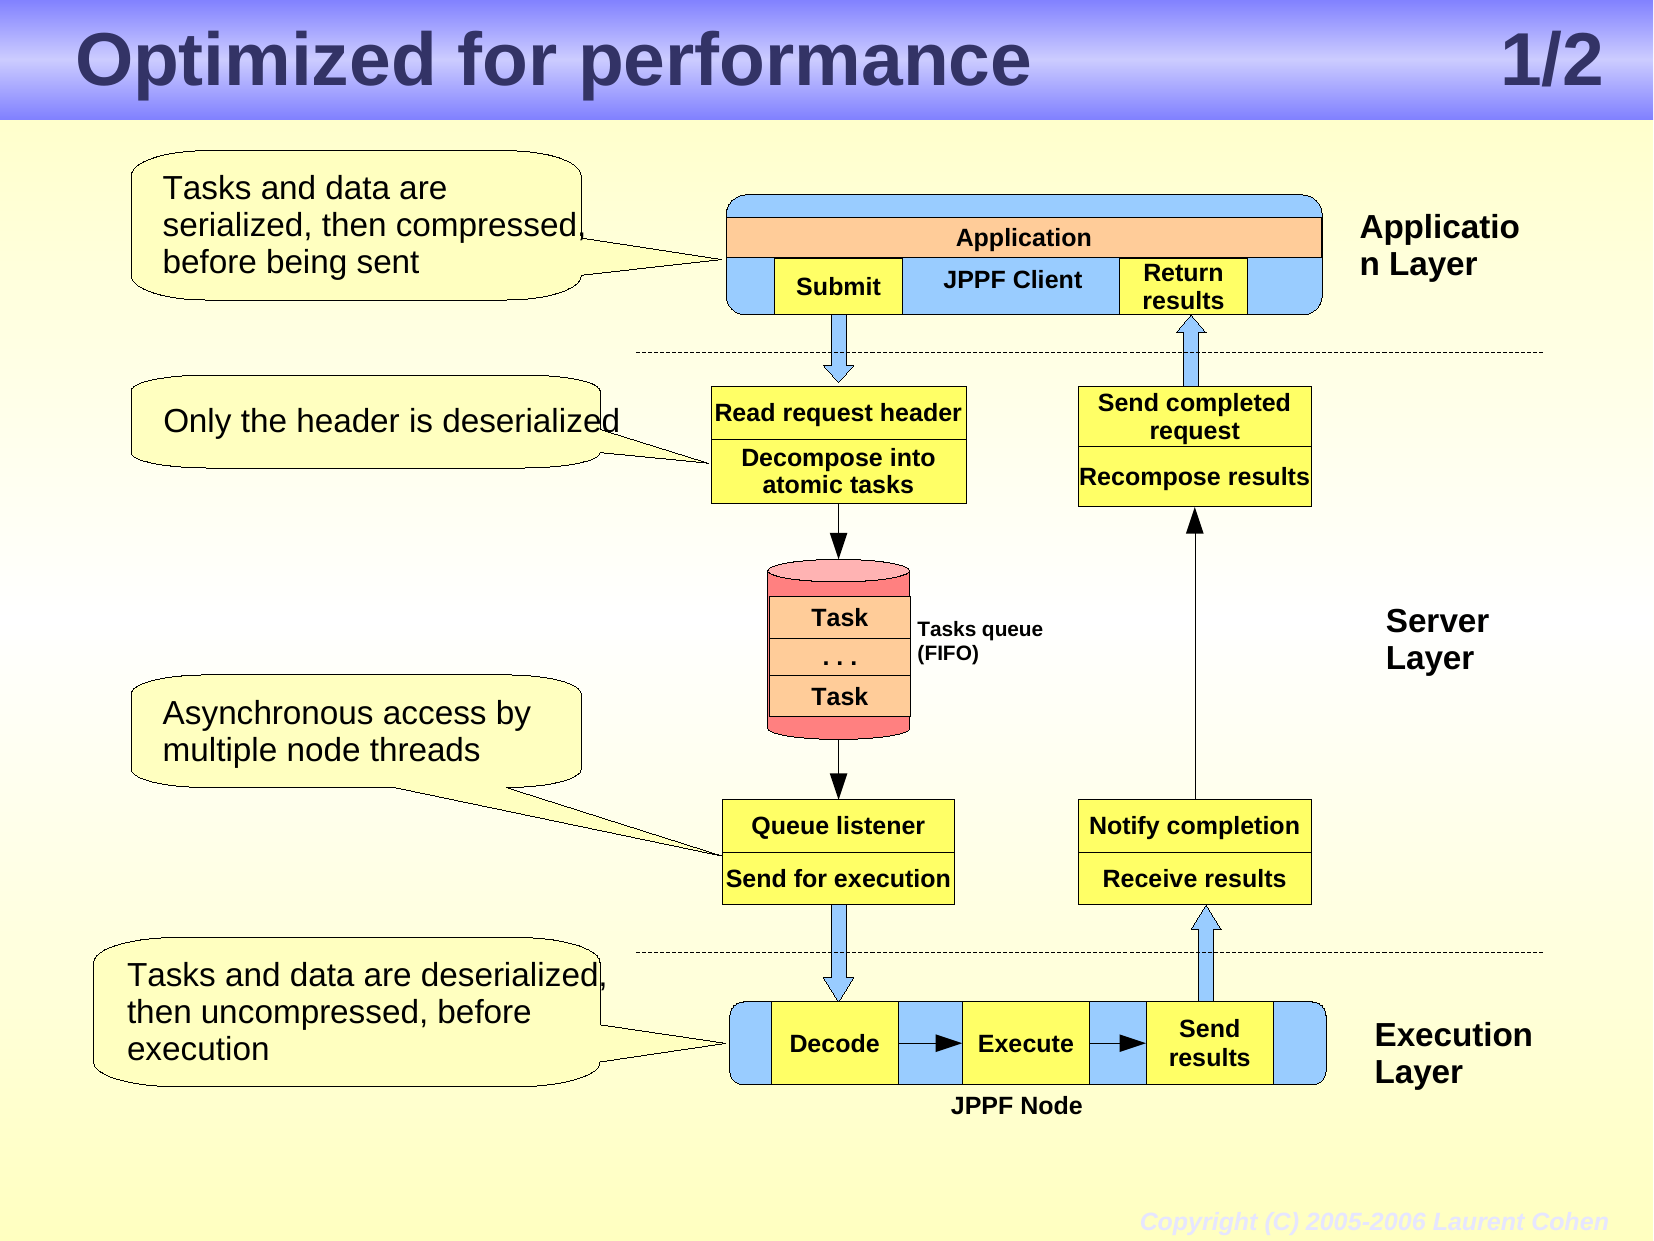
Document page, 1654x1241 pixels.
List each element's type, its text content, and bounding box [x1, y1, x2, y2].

text_box . . . [769, 639, 911, 675]
text_box [903, 258, 1119, 315]
text_box Task [769, 596, 911, 639]
text_box Recompose results [1078, 446, 1312, 507]
text_box Submit [774, 258, 903, 315]
text_box Tasks queue (FIFO) [902, 610, 1068, 674]
text_box [729, 1001, 771, 1085]
text_box Execute [962, 1001, 1090, 1084]
text_box [1090, 1044, 1146, 1085]
text_box Application [726, 217, 1322, 258]
text_box [1274, 1001, 1327, 1085]
title Optimized for performance 1/2 [0, 0, 1653, 120]
text_box [767, 572, 910, 740]
text_box Server Layer [1371, 595, 1533, 687]
text_box Asynchronous access by multiple node threads [131, 674, 723, 857]
text_box Return results [1119, 258, 1248, 315]
text_box [726, 194, 1323, 315]
text_box Task [769, 675, 911, 717]
text_box Notify completion [1078, 799, 1312, 852]
text_box Read request header [711, 386, 967, 439]
text_box [1176, 315, 1207, 387]
text_box JPPF Client [928, 258, 1105, 304]
text_box [899, 1001, 962, 1043]
text_box Tasks and data are serialized, then compressed, before being sent [131, 150, 722, 301]
text_box Send for execution [722, 852, 955, 905]
text_box [823, 904, 854, 1001]
text_box [1090, 1001, 1146, 1043]
text_box Send results [1146, 1001, 1274, 1085]
text_box Tasks and data are deserialized, then uncompressed, before execution [93, 937, 726, 1087]
text_box [726, 258, 774, 315]
text_box JPPF Node [936, 1084, 1113, 1130]
text_box [1191, 904, 1222, 1001]
text_box Receive results [1078, 852, 1312, 905]
text_box Application Layer [1344, 200, 1555, 293]
text_box Decompose into atomic tasks [711, 439, 967, 504]
text_box Only the header is deserialized [131, 375, 709, 469]
text_box Execution Layer [1359, 1009, 1552, 1101]
text_box Queue listener [722, 799, 955, 852]
text_box [823, 315, 854, 383]
text_box [899, 1044, 962, 1085]
text_box Send completed request [1078, 386, 1312, 446]
text_box Decode [771, 1001, 899, 1085]
